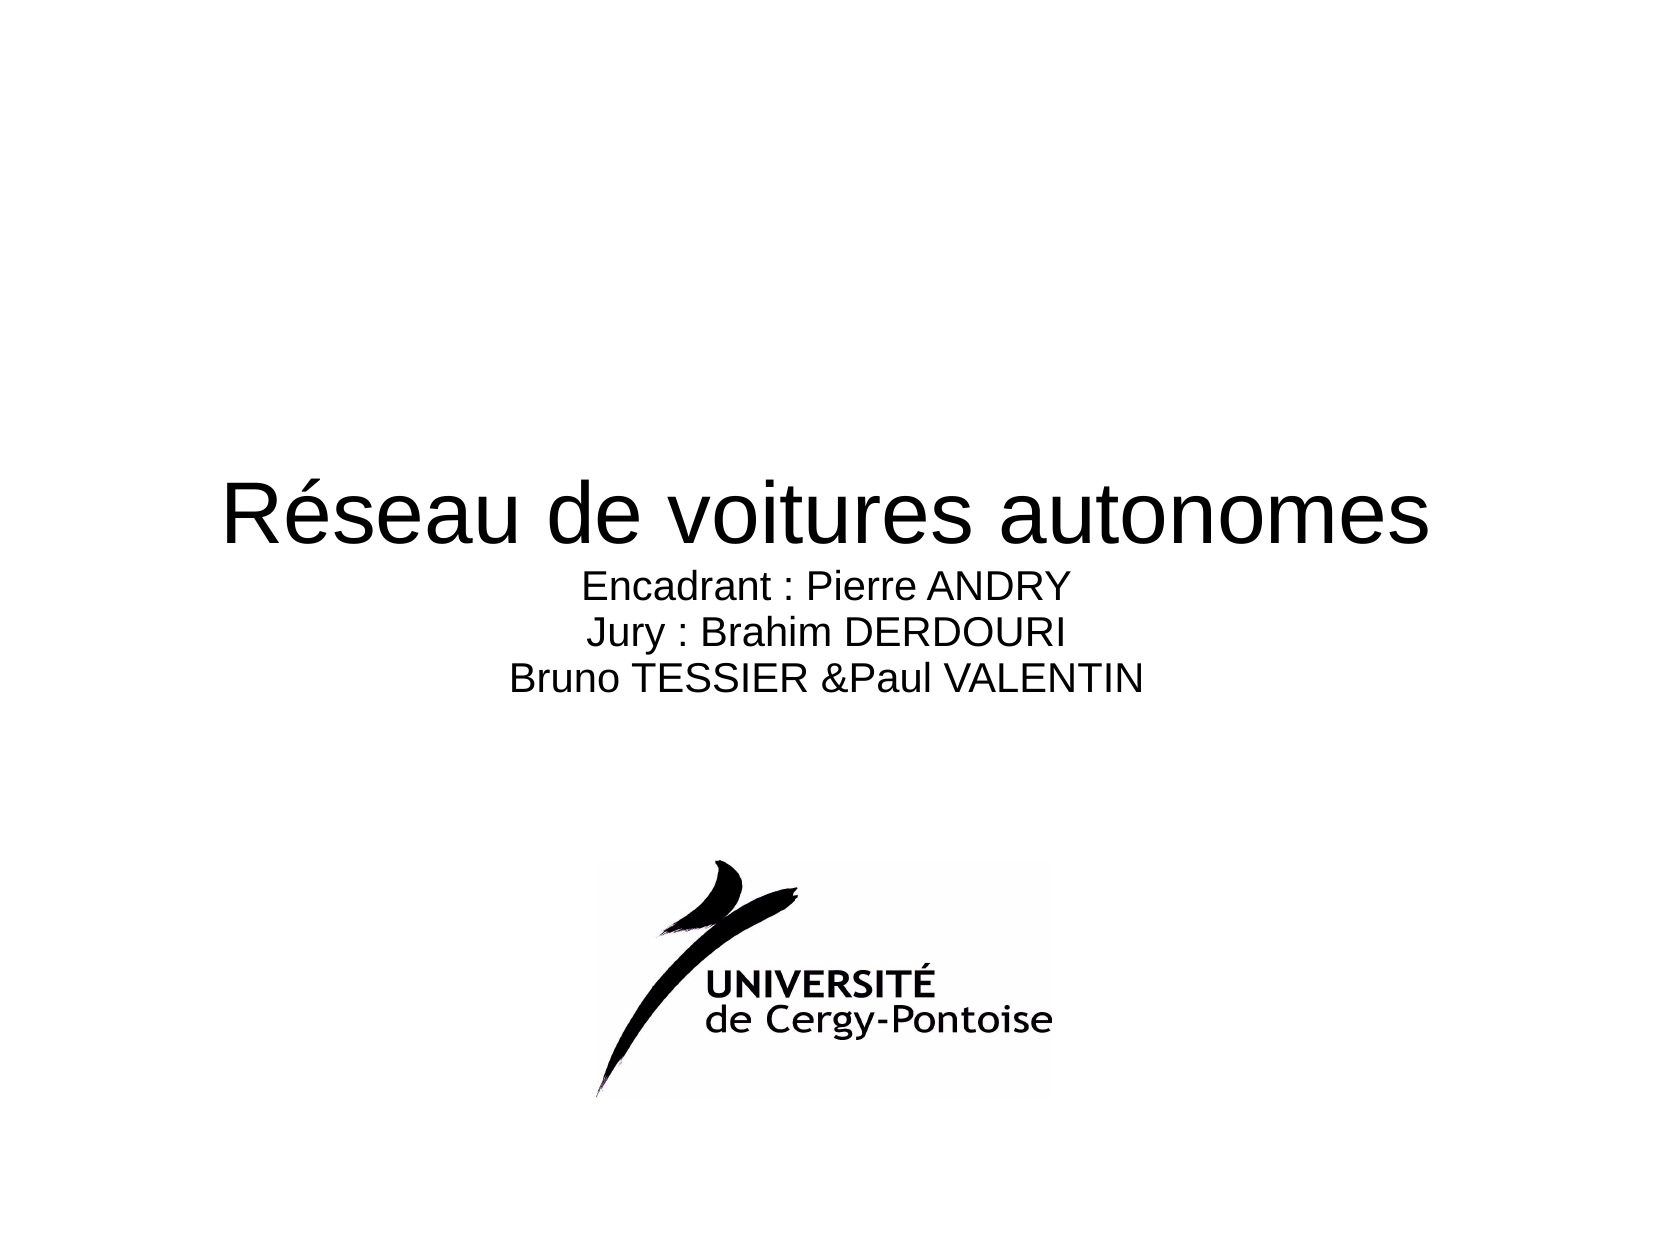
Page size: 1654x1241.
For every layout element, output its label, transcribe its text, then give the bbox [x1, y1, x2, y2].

subtitle Réseau de voitures autonomes Encadrant : Pierre ANDRY Jury : Brahim DERDOURI Bruno TESSIER &Paul VALENTIN [82, 103, 1571, 1063]
picture [596, 860, 1052, 1099]
